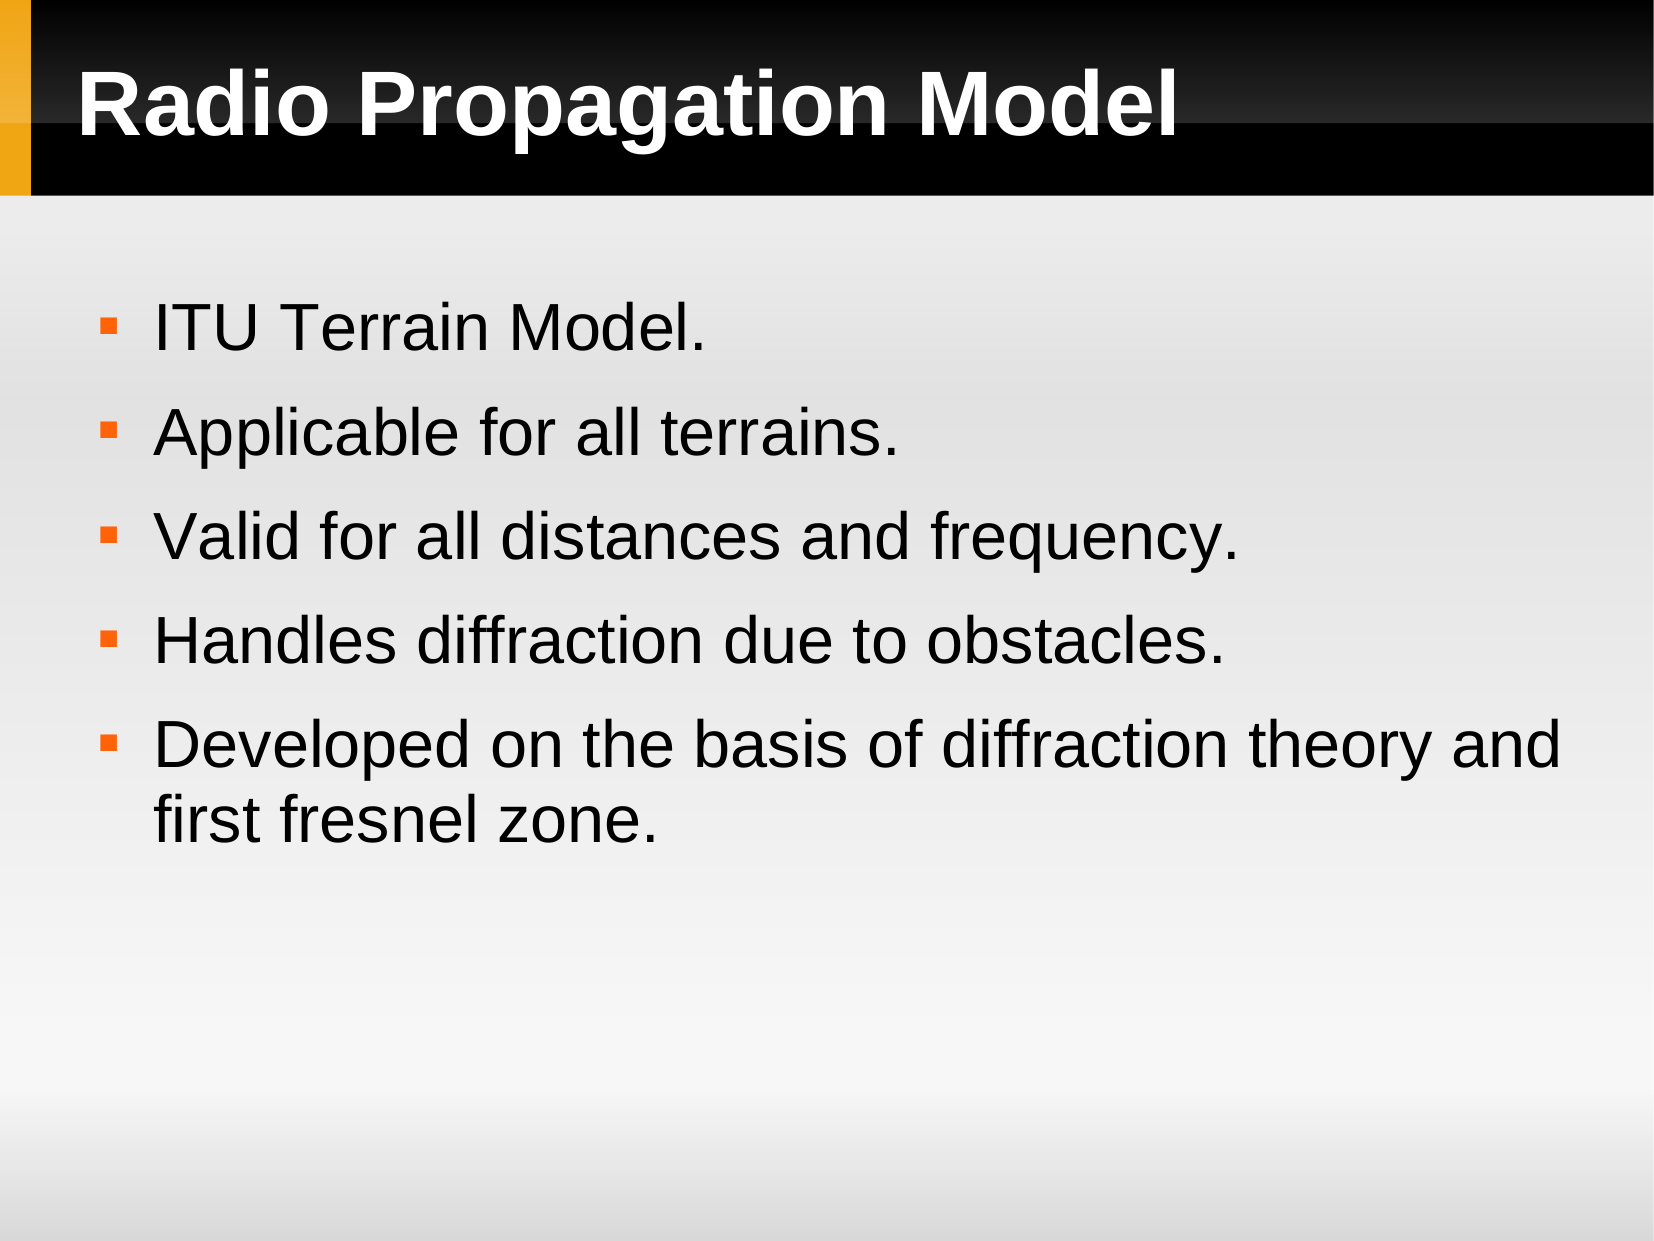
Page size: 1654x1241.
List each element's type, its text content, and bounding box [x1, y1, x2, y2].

picture [0, 0, 1654, 1241]
title Radio Propagation Model [76, 7, 1565, 200]
list ITU Terrain Model. Applicable for all terrains. Valid for all distances and frequency. Handles diffraction due to obstacles. Developed on the basis of diffraction theory and first fresnel zone. [82, 290, 1571, 1094]
